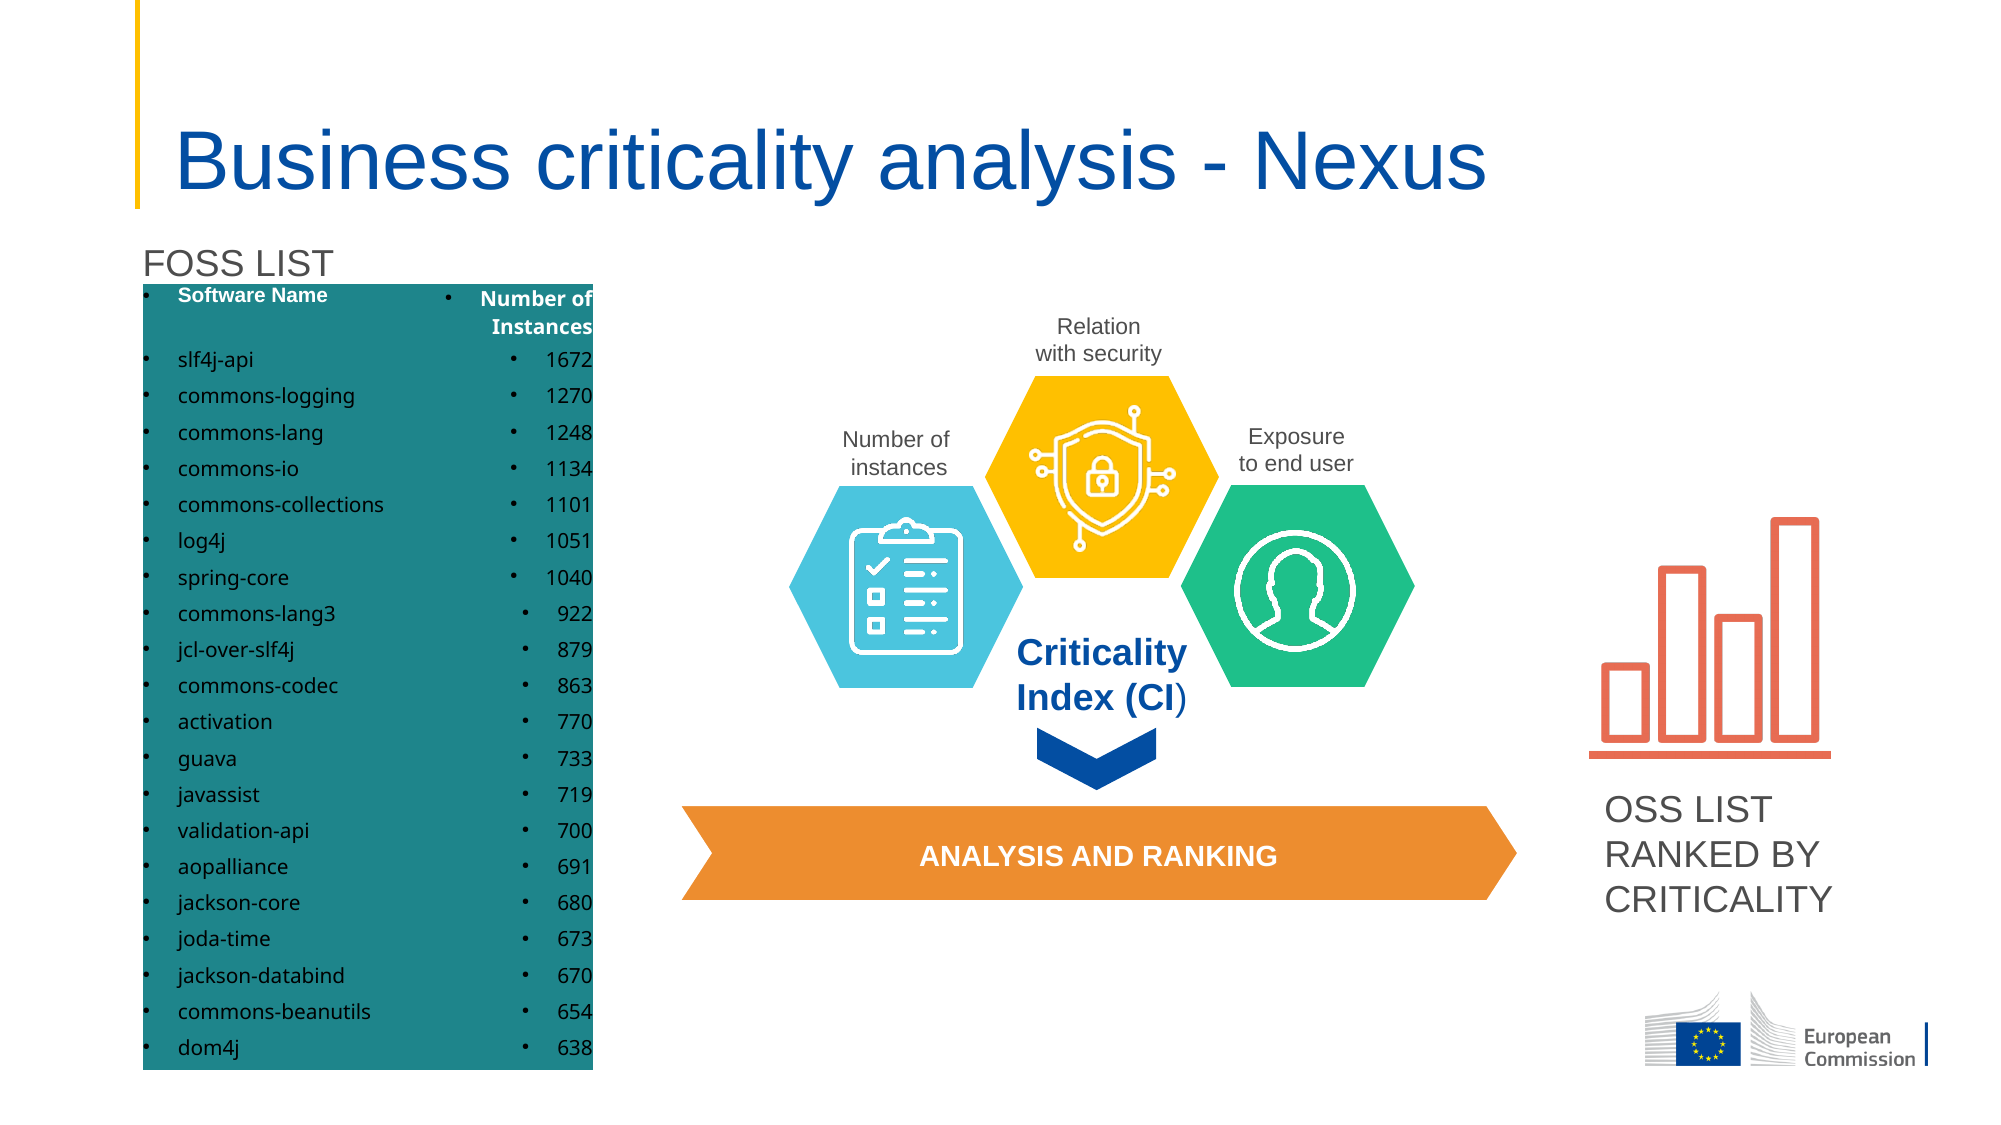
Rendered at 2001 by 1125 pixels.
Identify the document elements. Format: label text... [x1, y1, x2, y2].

table_cell commons-logging [143, 382, 422, 418]
table_cell 1270 [422, 382, 593, 418]
table_cell 691 [422, 852, 593, 888]
picture [1225, 509, 1363, 673]
table_cell 680 [422, 888, 593, 925]
table_header Number of Instances [422, 284, 593, 345]
text_box Criticality Index (CI) [1000, 620, 1204, 727]
text_box FOSS LIST [127, 231, 355, 293]
table_cell log4j [143, 526, 422, 563]
table_cell commons-lang3 [143, 599, 422, 635]
table_cell 770 [422, 707, 593, 744]
text_box [1037, 727, 1157, 791]
text_box [1180, 485, 1415, 687]
table_cell commons-collections [143, 490, 422, 526]
table_cell 863 [422, 671, 593, 707]
text_box ANALYSIS AND RANKING [679, 805, 1519, 902]
table_cell 1248 [422, 418, 593, 454]
table_cell commons-codec [143, 671, 422, 707]
table_cell guava [143, 744, 422, 780]
text_box [990, 376, 1215, 578]
table_cell 1672 [422, 345, 593, 382]
table_cell commons-io [143, 454, 422, 490]
table_cell 638 [422, 1033, 593, 1070]
table_cell 673 [422, 925, 593, 961]
table_cell jackson-databind [143, 961, 422, 997]
table_cell jackson-core [143, 888, 422, 925]
text_box Number of instances [775, 417, 1024, 489]
text_box Relation with security [975, 303, 1223, 375]
table_cell 1051 [422, 526, 593, 563]
table_cell 922 [422, 599, 593, 635]
table_cell activation [143, 707, 422, 744]
picture [1029, 405, 1176, 552]
table_cell commons-lang [143, 418, 422, 454]
table_cell slf4j-api [143, 345, 422, 382]
text_box OSS LIST RANKED BY CRITICALITY [1589, 777, 1873, 929]
picture [1589, 518, 1831, 759]
table_header Software Name [143, 284, 422, 345]
table_cell aopalliance [143, 852, 422, 888]
picture [837, 518, 975, 655]
text_box [789, 489, 1024, 688]
text_box Exposure to end user [1172, 413, 1421, 485]
table_cell 1134 [422, 454, 593, 490]
title Business criticality analysis - Nexus [159, 79, 1885, 208]
table_cell 1101 [422, 490, 593, 526]
table_cell validation-api [143, 816, 422, 852]
table_cell 733 [422, 744, 593, 780]
table_cell joda-time [143, 925, 422, 961]
table_cell 700 [422, 816, 593, 852]
table_cell javassist [143, 780, 422, 816]
table_cell jcl-over-slf4j [143, 635, 422, 671]
table_cell commons-beanutils [143, 997, 422, 1033]
table_cell dom4j [143, 1033, 422, 1070]
table_cell 719 [422, 780, 593, 816]
table_cell 670 [422, 961, 593, 997]
table_cell spring-core [143, 563, 422, 599]
table_cell 654 [422, 997, 593, 1033]
table_cell 879 [422, 635, 593, 671]
table_cell 1040 [422, 563, 593, 599]
